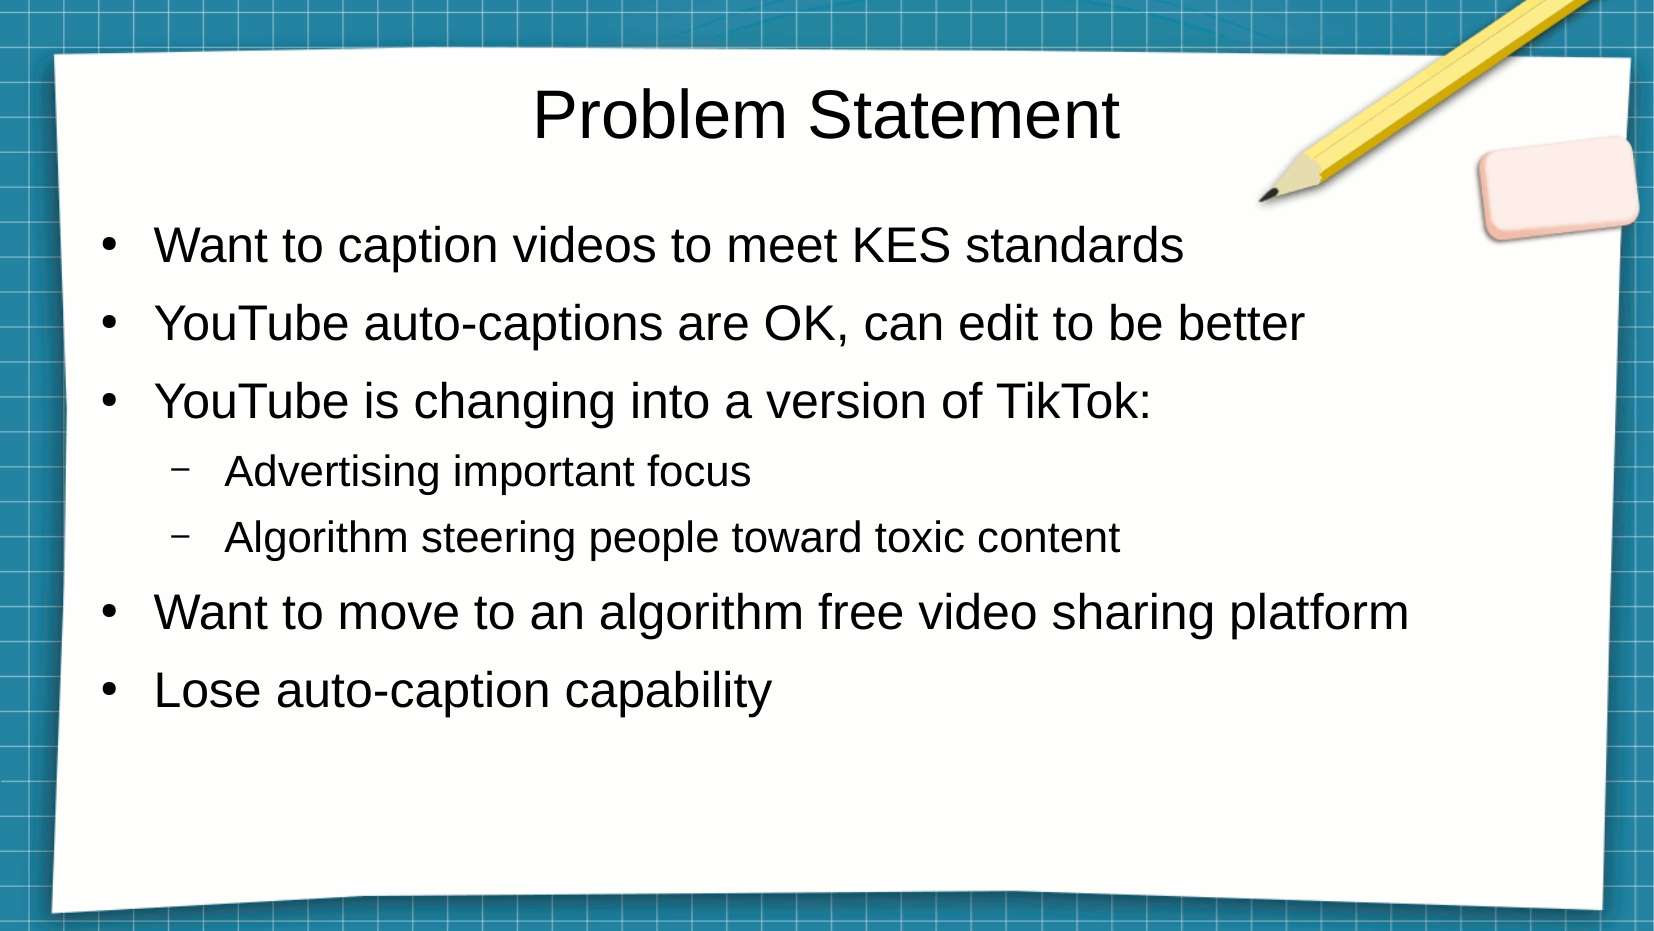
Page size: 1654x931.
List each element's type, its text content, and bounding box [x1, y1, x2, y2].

list Want to caption videos to meet KES standards YouTube auto-captions are OK, can edit to be better YouTube is changing into a version of TikTok: Advertising important focus Algorithm steering people toward toxic content Want to move to an algorithm free video sharing platform Lose auto-caption capability [82, 217, 1571, 758]
picture [0, 0, 1654, 931]
title Problem Statement [82, 37, 1571, 193]
